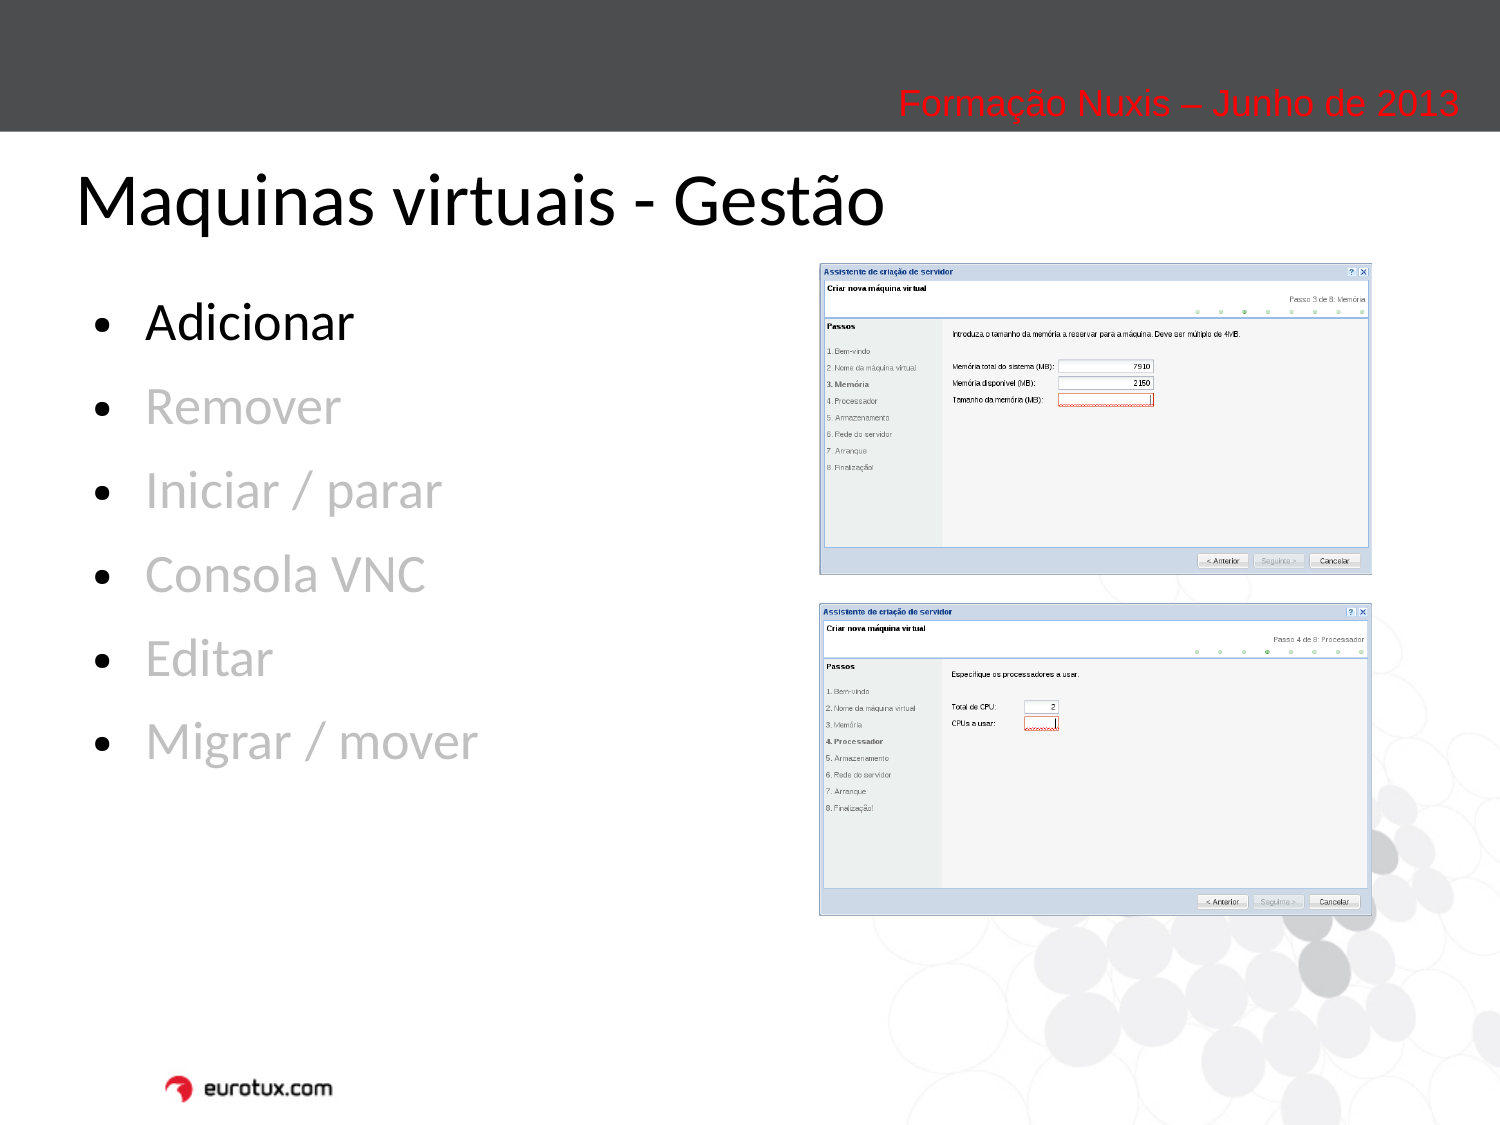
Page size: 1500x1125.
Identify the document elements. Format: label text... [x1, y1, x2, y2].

list Adicionar Remover Iniciar / parar Consola VNC Editar Migrar / mover [75, 299, 734, 953]
title Maquinas virtuais - Gestão [75, 112, 1425, 301]
picture [0, 0, 1500, 1125]
